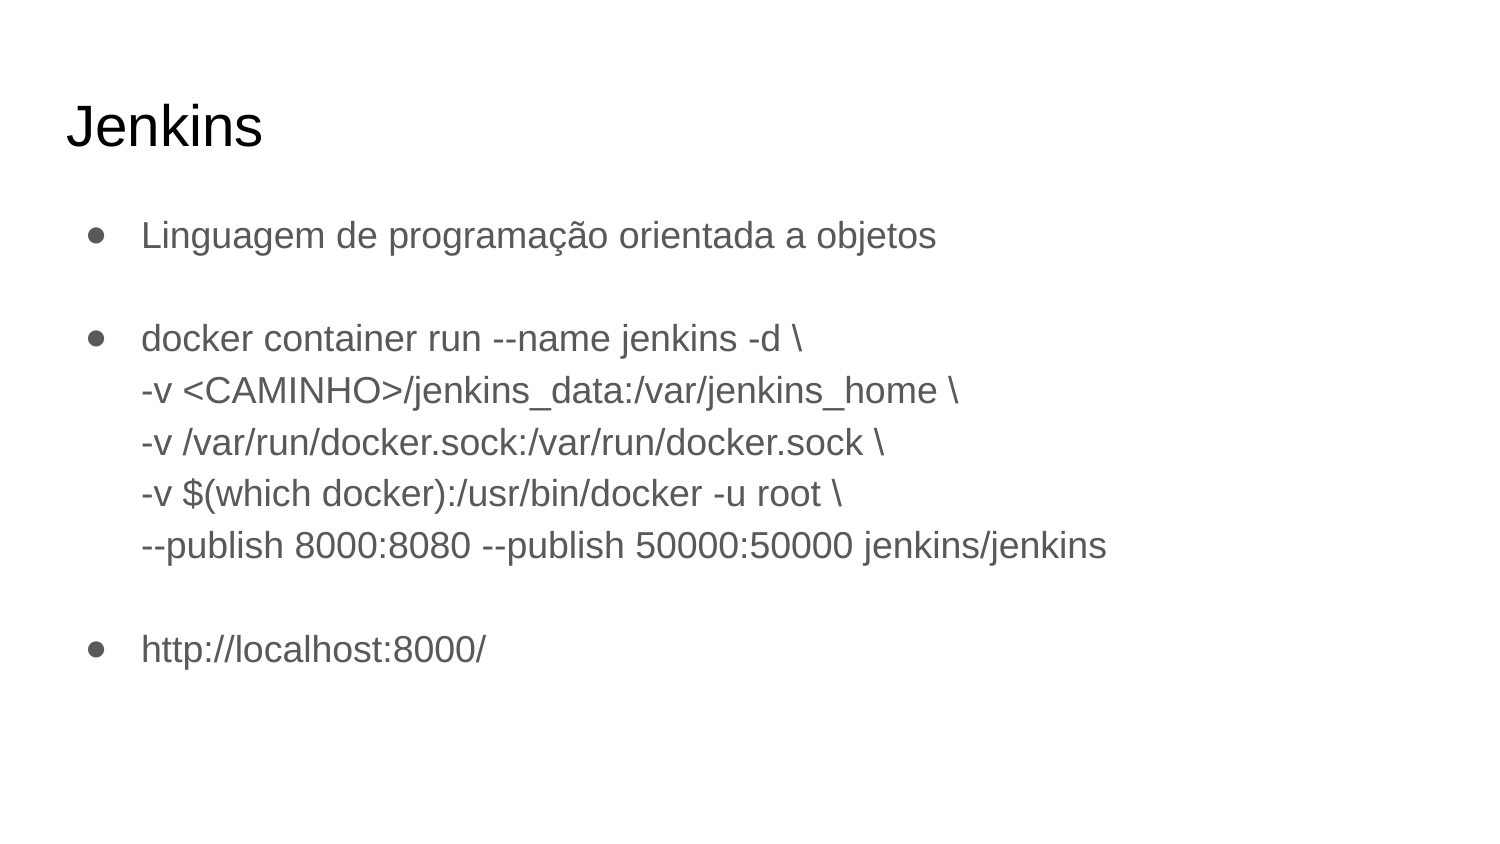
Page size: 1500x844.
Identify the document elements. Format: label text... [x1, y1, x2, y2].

title Jenkins [51, 72, 1449, 167]
list Linguagem de programação orientada a objetos docker container run --name jenkins -d \ -v <CAMINHO>/jenkins_data:/var/jenkins_home \ -v /var/run/docker.sock:/var/run/docker.sock \ -v $(which docker):/usr/bin/docker -u root \ --publish 8000:8080 --publish 50000:50000 jenkins/jenkins http://localhost:8000/ [51, 189, 1489, 750]
